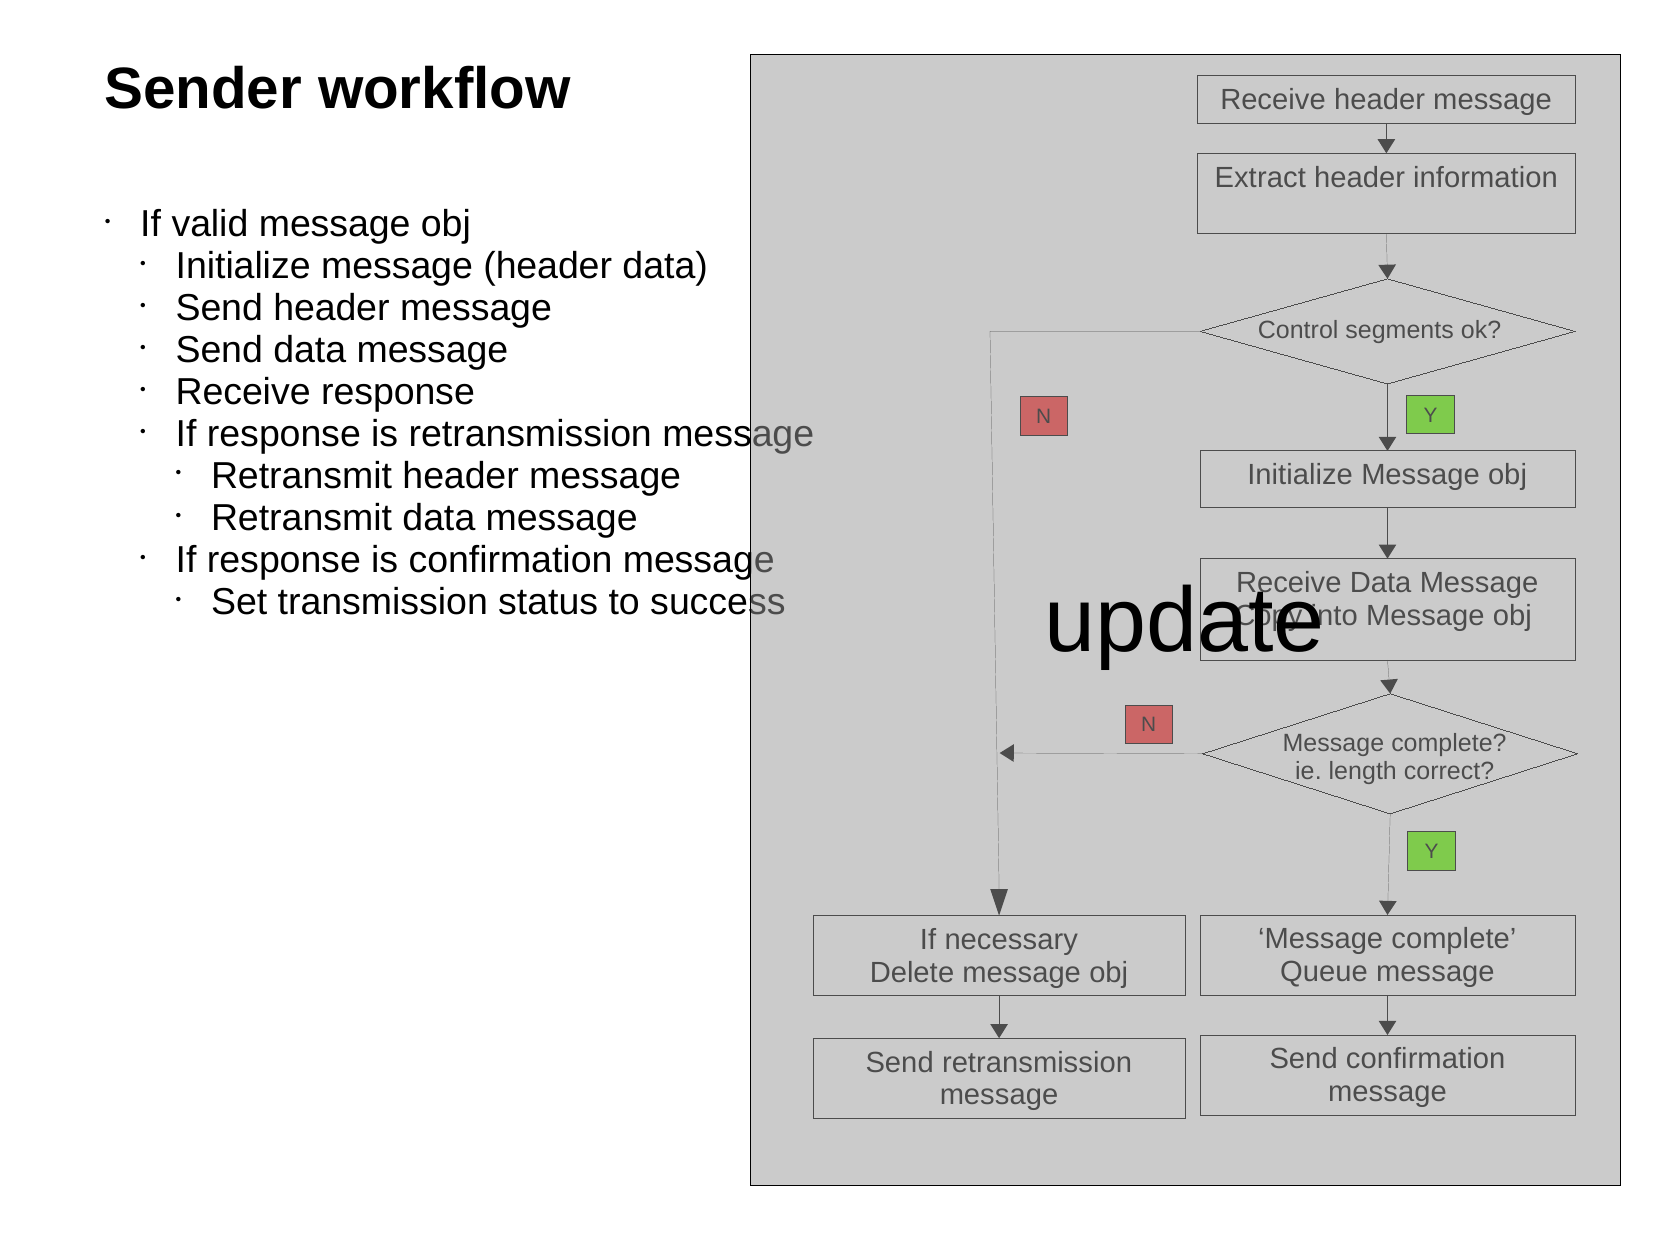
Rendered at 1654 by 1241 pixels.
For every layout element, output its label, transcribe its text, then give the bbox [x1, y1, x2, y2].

text_box If valid message obj Initialize message (header data) Send header message Send data message Receive response If response is retransmission message Retransmit header message Retransmit data message If response is confirmation message Set transmission status to success [90, 195, 750, 630]
text_box update [750, 54, 1621, 1186]
text_box Sender workflow [90, 48, 796, 151]
